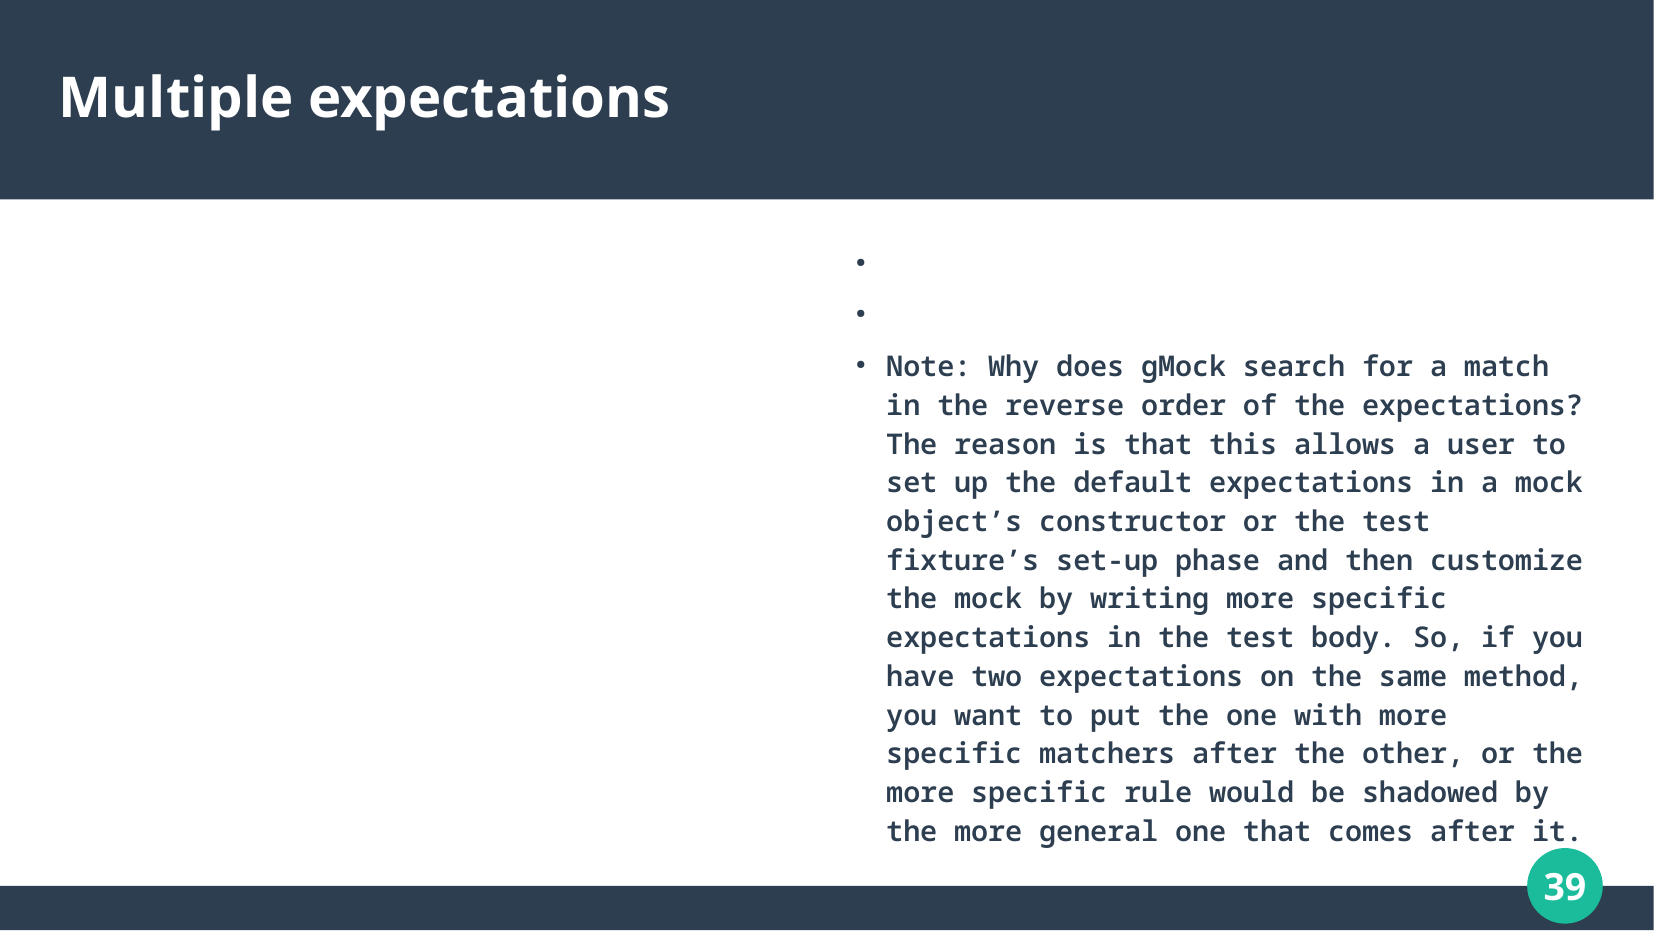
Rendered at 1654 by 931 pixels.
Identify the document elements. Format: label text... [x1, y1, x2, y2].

list Note: Why does gMock search for a match in the reverse order of the expectations? The reason is that this allows a user to set up the default expectations in a mock object’s constructor or the test fixture’s set-up phase and then customize the mock by writing more specific expectations in the test body. So, if you have two expectations on the same method, you want to put the one with more specific matchers after the other, or the more specific rule would be shadowed by the more general one that comes after it. [845, 243, 1596, 864]
title Multiple expectations [59, 37, 1595, 155]
